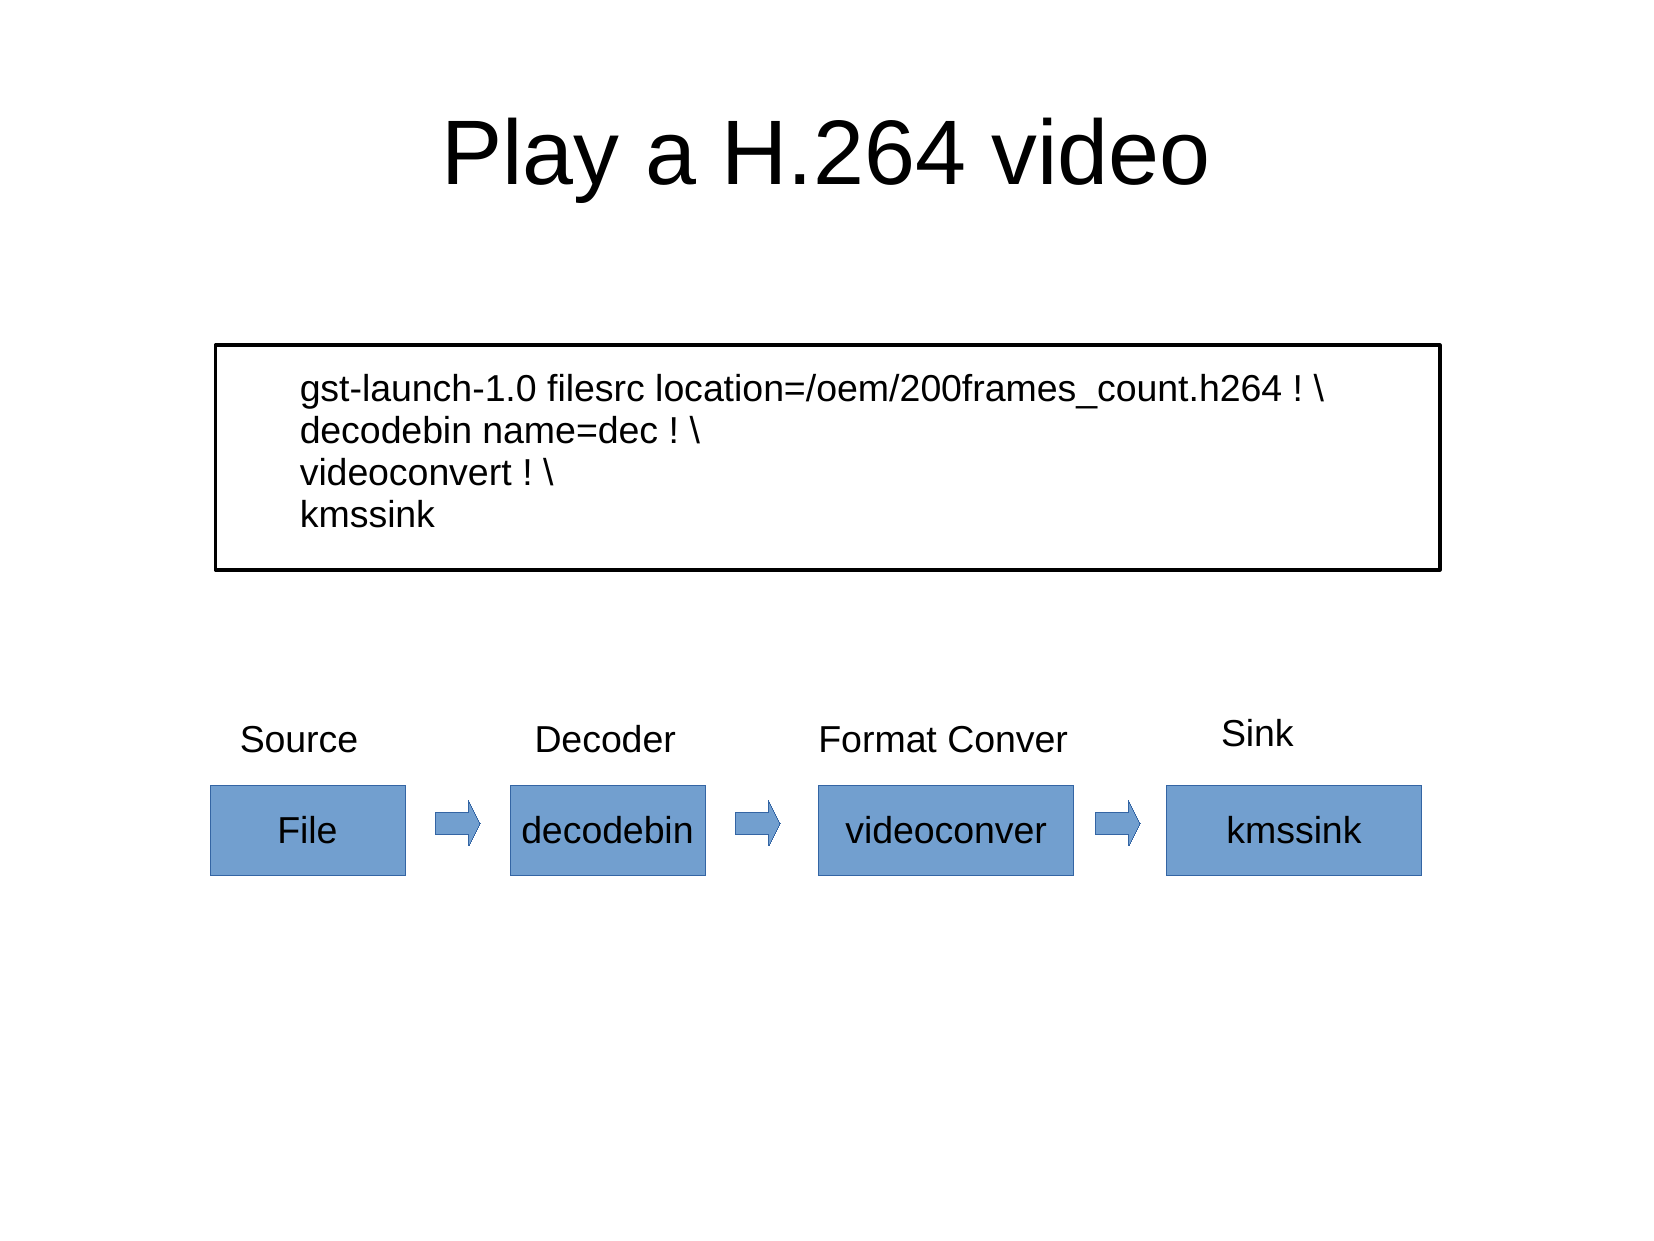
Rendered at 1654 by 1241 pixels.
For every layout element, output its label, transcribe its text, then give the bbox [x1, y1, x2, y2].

text_box Sink [1206, 705, 1362, 762]
text_box kmssink [1166, 785, 1422, 876]
text_box Decoder [519, 710, 721, 768]
text_box [735, 800, 781, 846]
text_box decodebin [510, 785, 706, 876]
text_box gst-launch-1.0 filesrc location=/oem/200frames_count.h264 ! \ decodebin name=dec ! \ videoconvert ! \ kmssink [285, 360, 1382, 543]
text_box File [210, 785, 406, 876]
title Play a H.264 video [82, 49, 1571, 257]
text_box [1095, 800, 1141, 846]
text_box [435, 800, 481, 846]
text_box videoconver [818, 785, 1074, 876]
text_box Source [225, 710, 381, 768]
text_box Format Conver [803, 710, 1089, 768]
